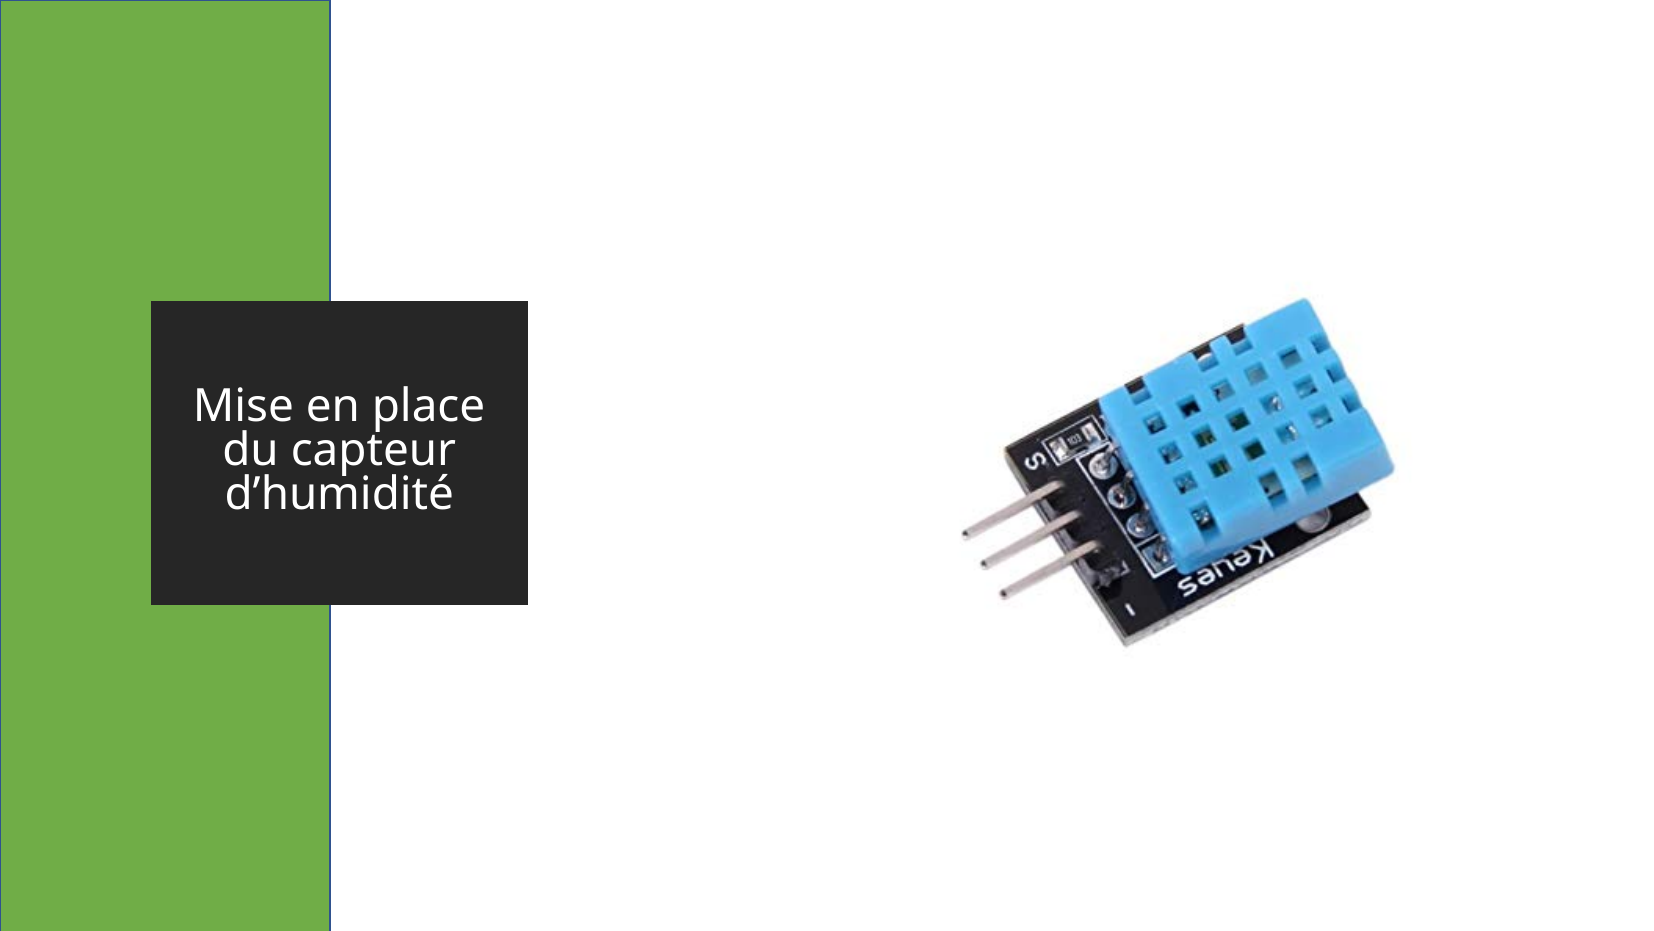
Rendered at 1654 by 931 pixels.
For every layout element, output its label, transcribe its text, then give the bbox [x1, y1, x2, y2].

picture [910, 182, 1466, 738]
text_box [0, 0, 1654, 931]
text_box Mise en place du capteur d’humidité [165, 315, 514, 591]
